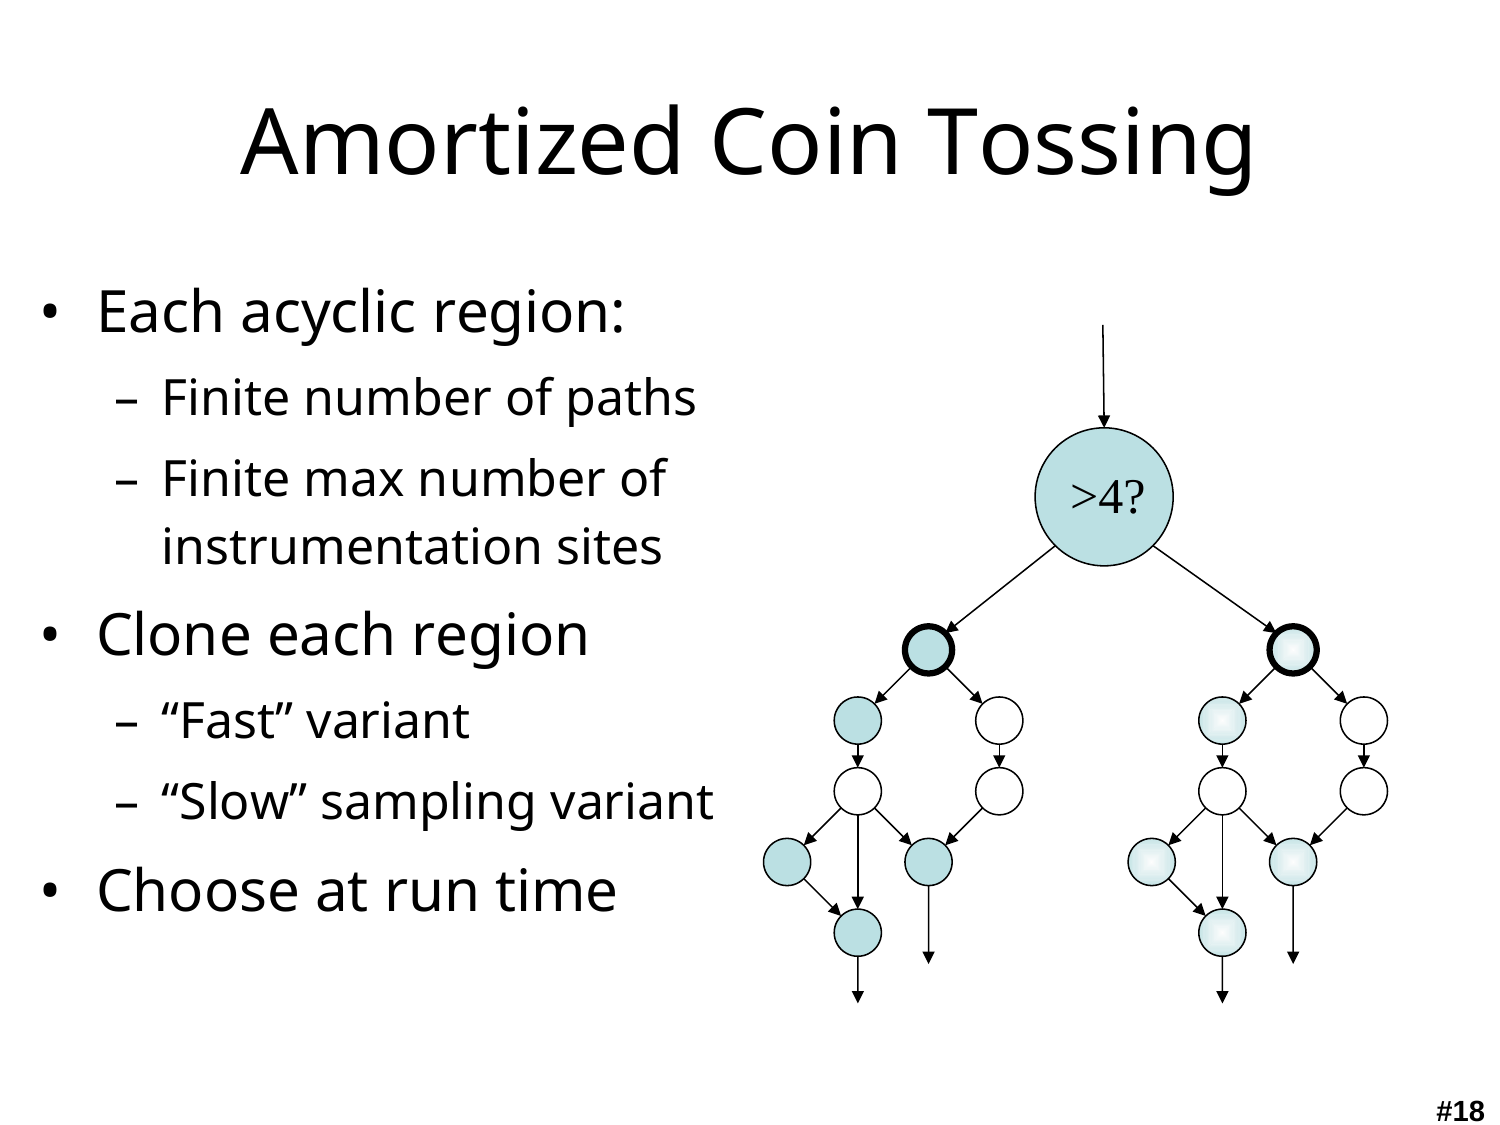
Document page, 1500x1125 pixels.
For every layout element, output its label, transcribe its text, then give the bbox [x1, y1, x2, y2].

title Amortized Coin Tossing [24, 45, 1476, 233]
text_box [975, 767, 1023, 815]
text_box [763, 838, 811, 886]
text_box [904, 838, 953, 886]
text_box [1128, 838, 1176, 886]
text_box [1198, 696, 1247, 745]
text_box [1269, 626, 1317, 674]
text_box [1340, 767, 1388, 815]
text_box [834, 767, 882, 815]
text_box [834, 696, 882, 745]
text_box [1269, 838, 1317, 886]
list Each acyclic region: Finite number of paths Finite max number of instrumentation sites Clone each region “Fast” variant “Slow” sampling variant Choose at run time [24, 262, 736, 1101]
text_box [1340, 696, 1388, 745]
text_box >4? [1035, 427, 1174, 566]
text_box [1198, 909, 1247, 957]
text_box [1198, 767, 1247, 815]
text_box [975, 696, 1023, 745]
text_box [834, 909, 882, 957]
text_box [904, 626, 953, 674]
